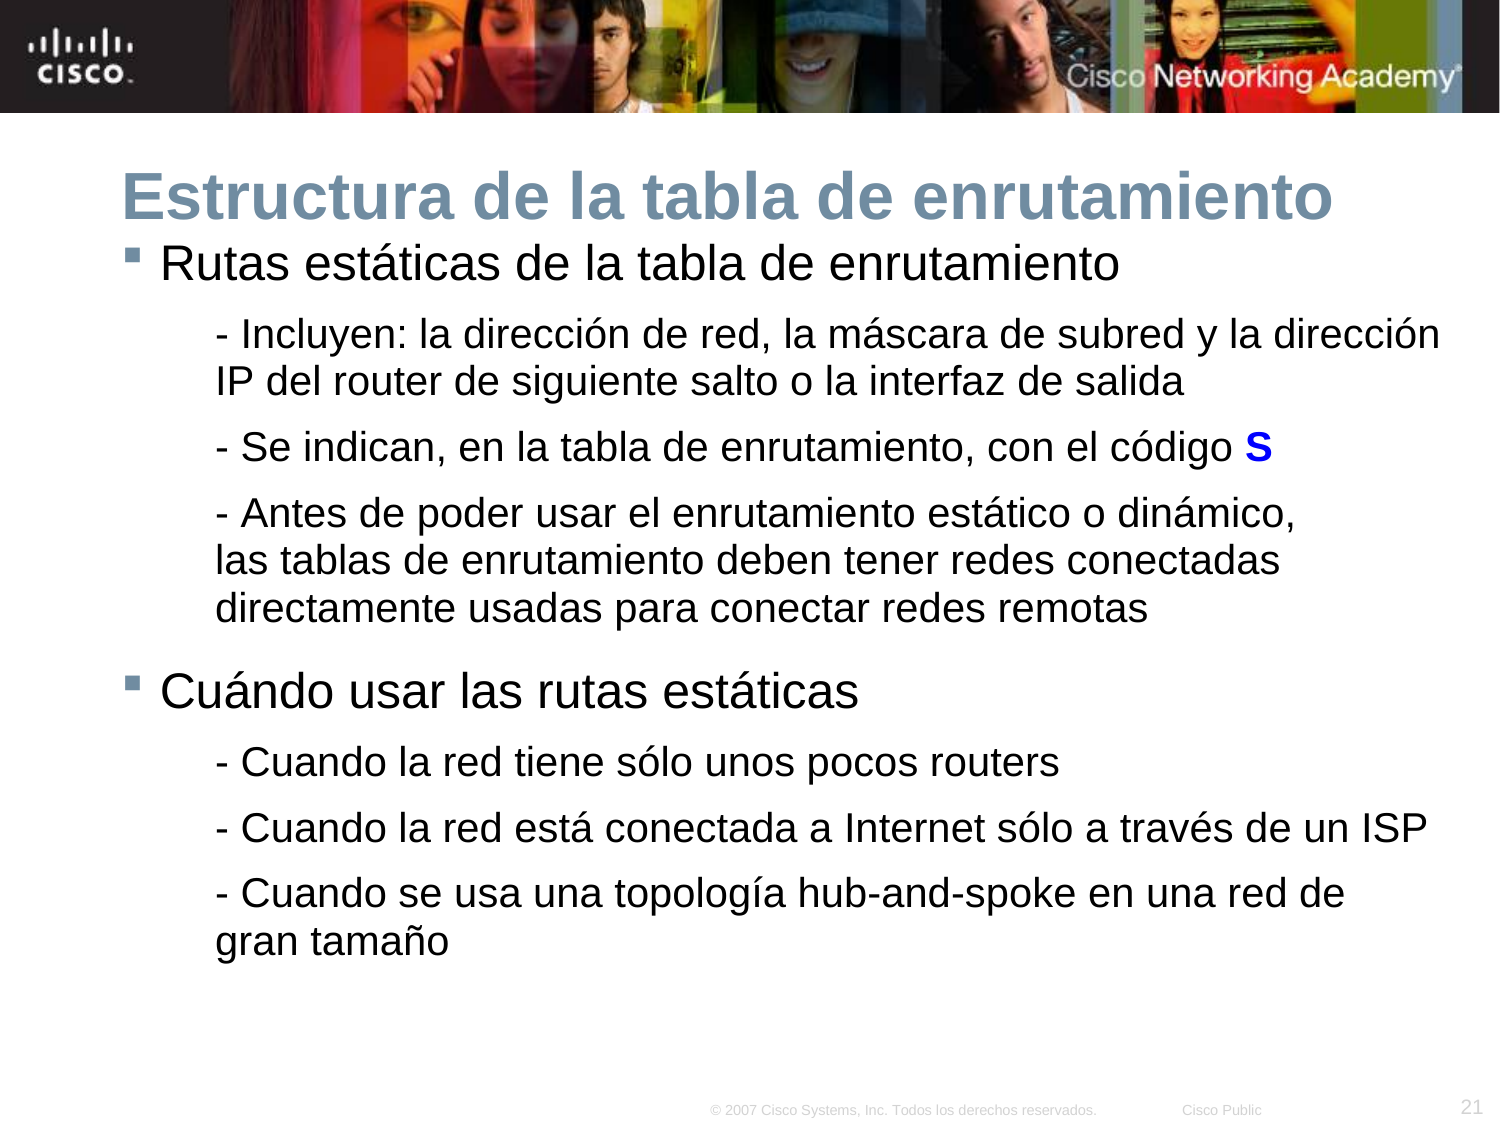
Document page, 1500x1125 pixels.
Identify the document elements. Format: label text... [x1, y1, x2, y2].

title Estructura de la tabla de enrutamiento [107, 102, 1444, 228]
picture [0, 0, 1500, 113]
list Rutas estáticas de la tabla de enrutamiento - Incluyen: la dirección de red, la máscara de subred y la dirección IP del router de siguiente salto o la interfaz de salida - Se indican, en la tabla de enrutamiento, con el código S - Antes de poder usar el enrutamiento estático o dinámico, las tablas de enrutamiento deben tener redes conectadas directamente usadas para conectar redes remotas Cuándo usar las rutas estáticas - Cuando la red tiene sólo unos pocos routers - Cuando la red está conectada a Internet sólo a través de un ISP - Cuando se usa una topología hub-and-spoke en una red de gran tamaño [107, 228, 1456, 1062]
